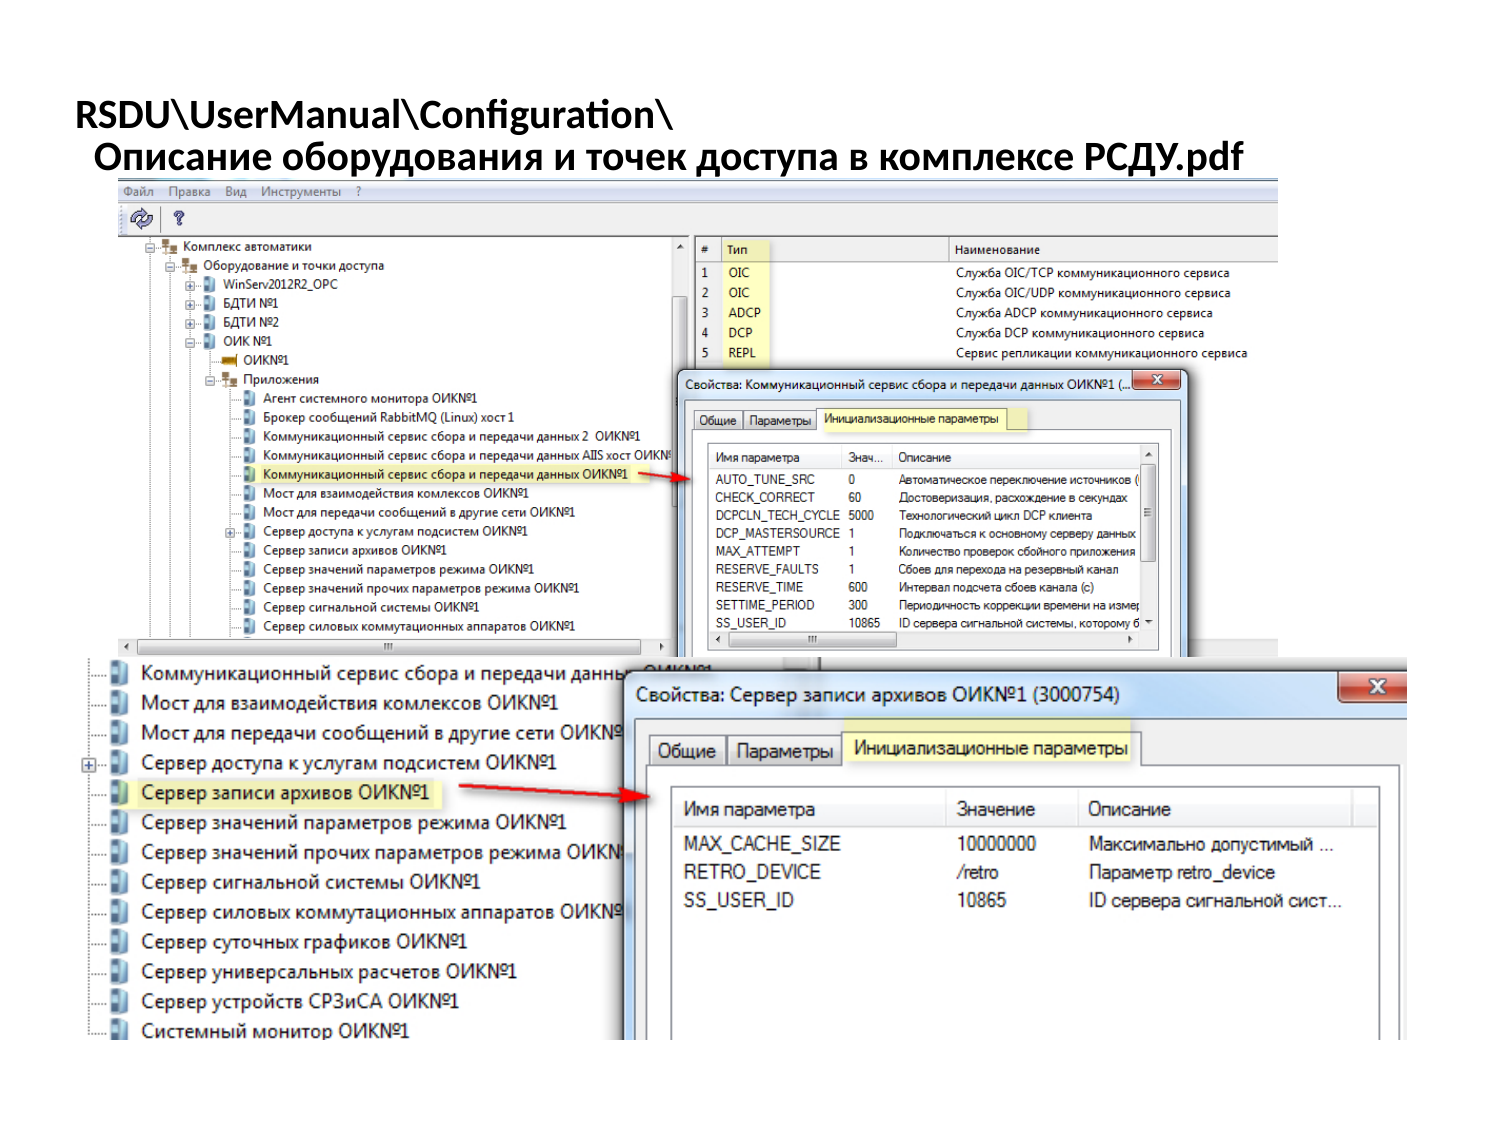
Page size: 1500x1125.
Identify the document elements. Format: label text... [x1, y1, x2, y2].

picture [47, 178, 1407, 1040]
title RSDU\UserManual\Configuration\ Описание оборудования и точек доступа в комплексе РСДУ.pdf [75, 45, 1425, 233]
